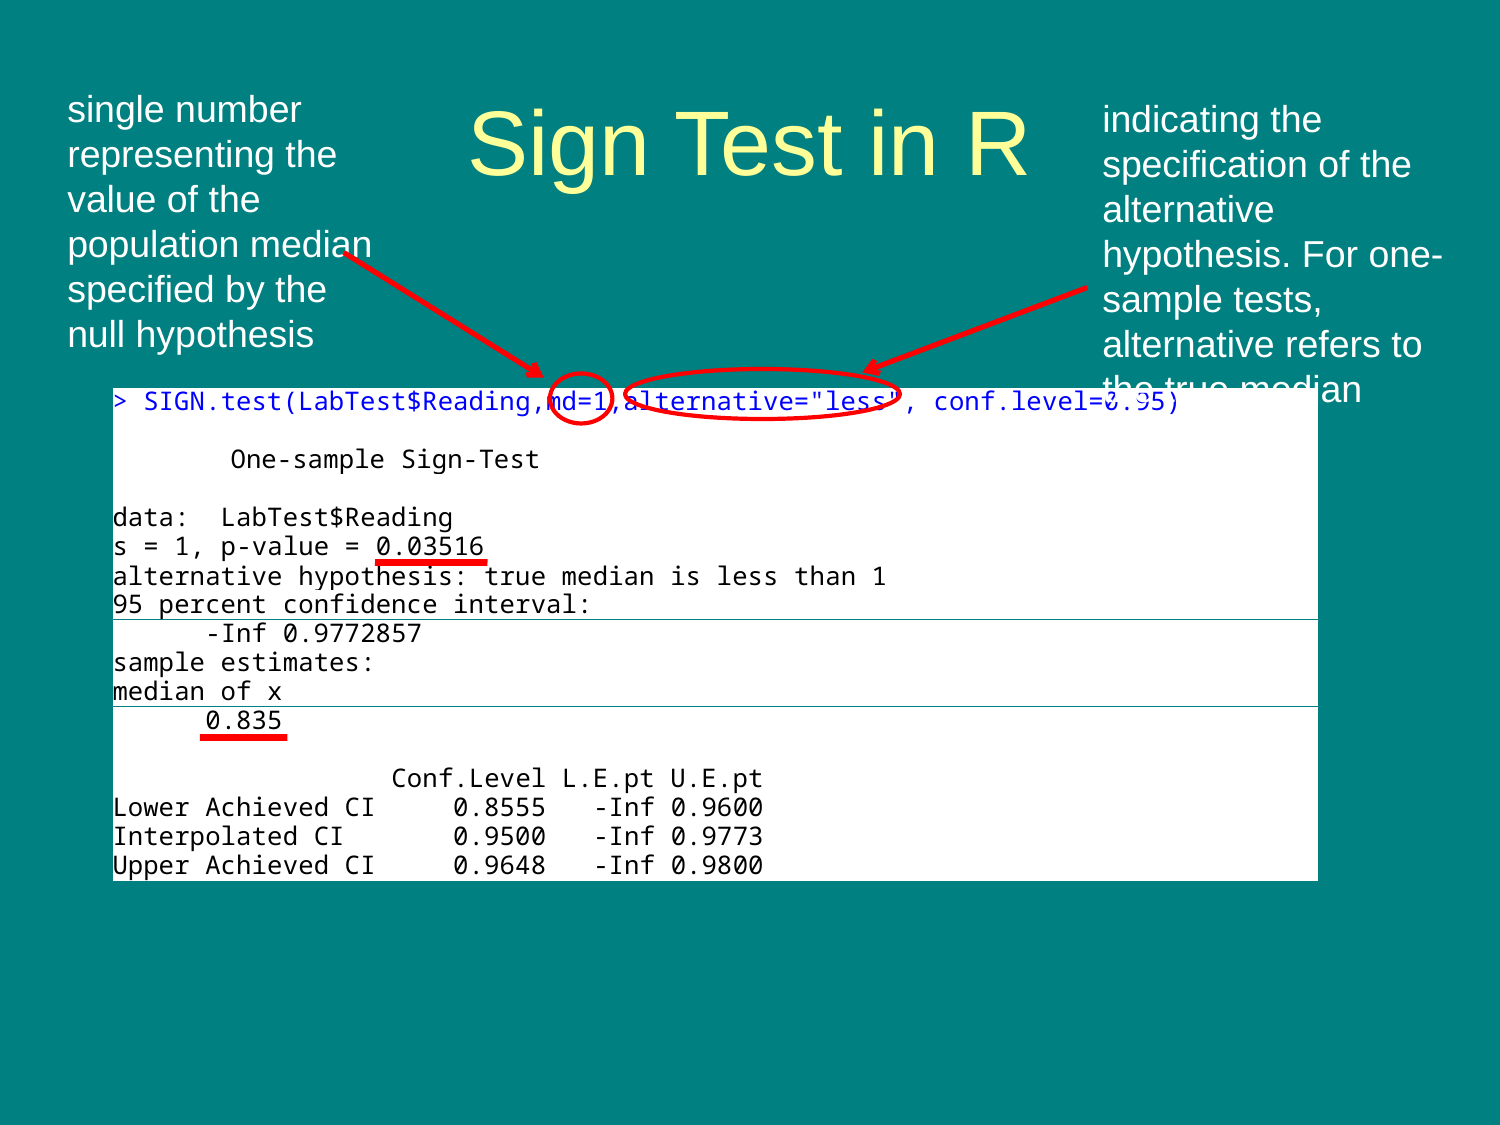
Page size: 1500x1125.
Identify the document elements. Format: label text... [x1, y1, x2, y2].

picture [628, 387, 897, 416]
title Sign Test in R [75, 45, 1425, 233]
picture [553, 387, 610, 421]
text_box single number representing the value of the population median specified by the null hypothesis [52, 77, 394, 363]
text_box indicating the specification of the alternative hypothesis. For one-sample tests, alternative refers to the true median [1087, 87, 1475, 418]
picture [112, 387, 1319, 881]
